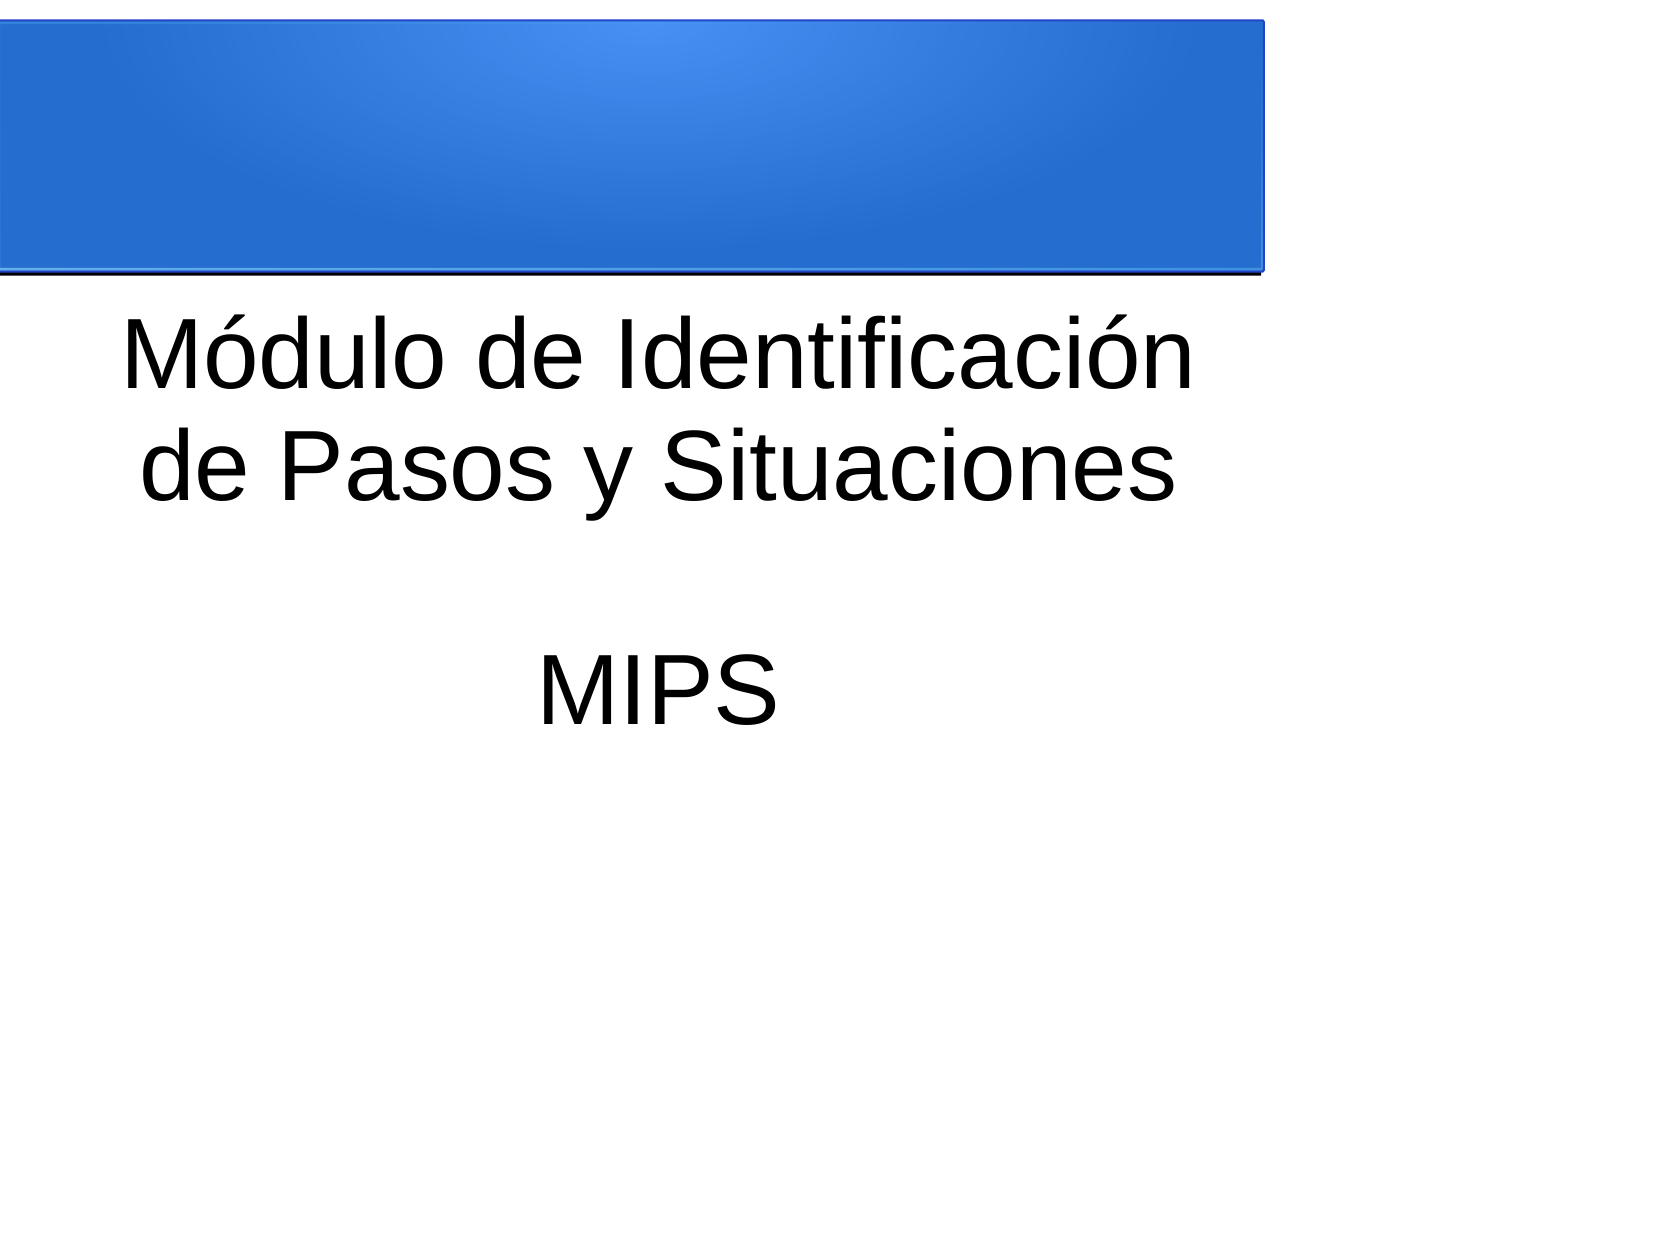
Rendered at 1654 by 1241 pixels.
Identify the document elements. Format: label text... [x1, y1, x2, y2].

subtitle Módulo de Identificación de Pasos y Situaciones MIPS [82, 47, 1235, 997]
